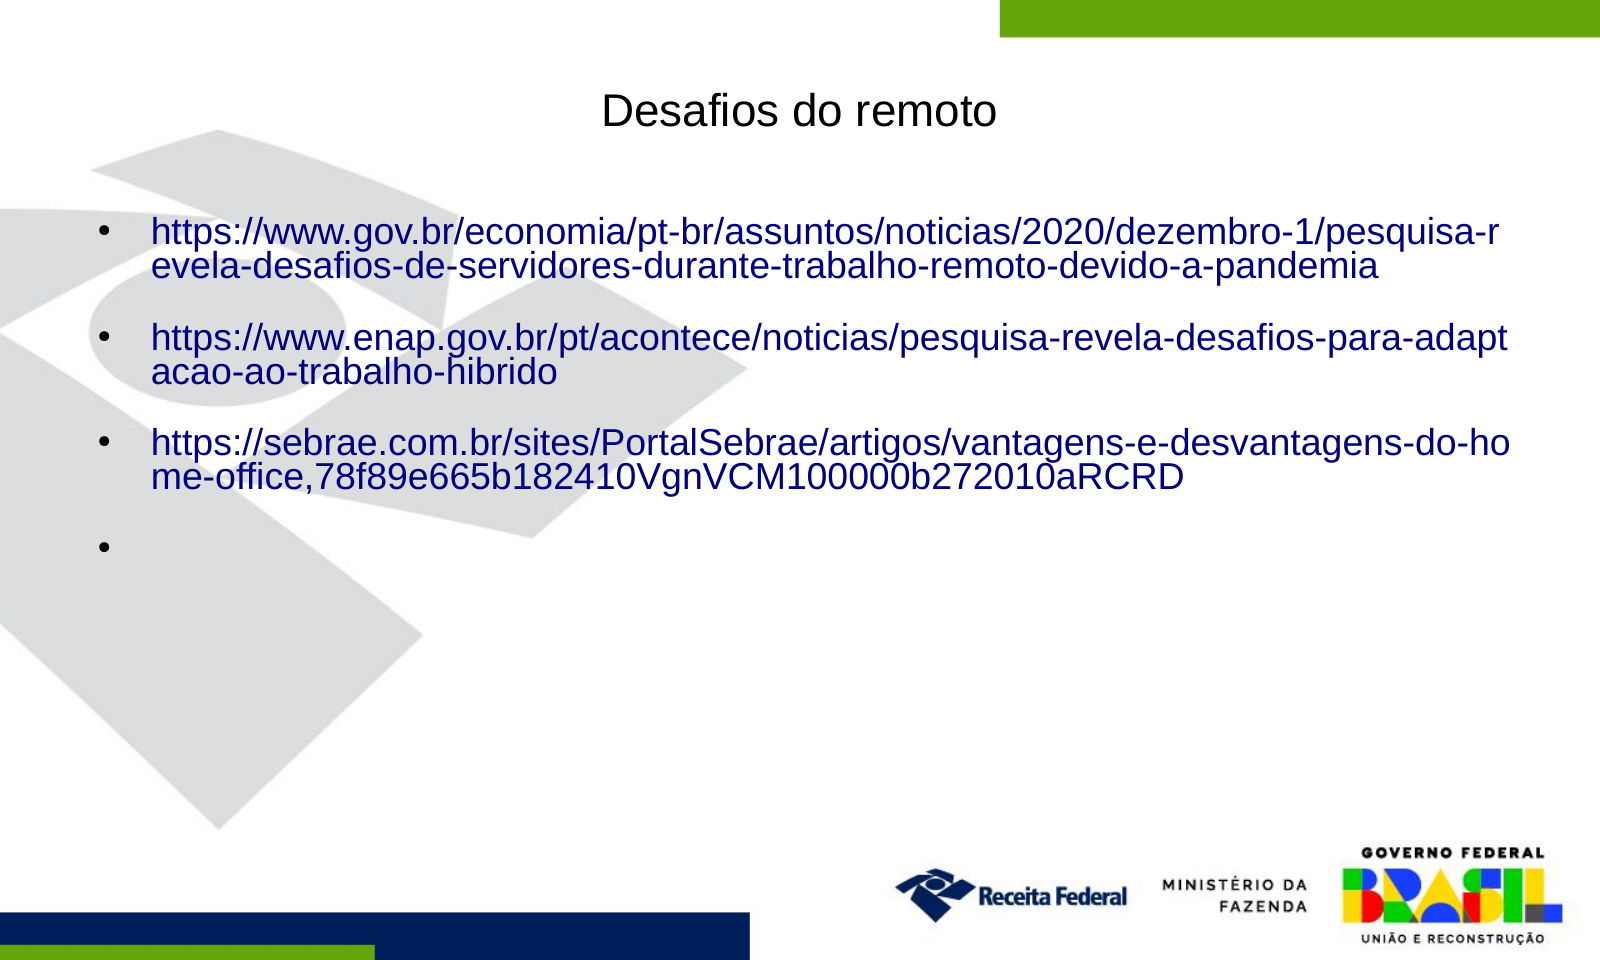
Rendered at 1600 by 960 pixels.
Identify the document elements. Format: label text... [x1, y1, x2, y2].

picture [0, 0, 1600, 960]
list https://www.gov.br/economia/pt-br/assuntos/noticias/2020/dezembro-1/pesquisa-revela-desafios-de-servidores-durante-trabalho-remoto-devido-a-pandemia https://www.enap.gov.br/pt/acontece/noticias/pesquisa-revela-desafios-para-adaptacao-ao-trabalho-hibrido https://sebrae.com.br/sites/PortalSebrae/artigos/vantagens-e-desvantagens-do-home-office,78f89e665b182410VgnVCM100000b272010aRCRD [79, 210, 1520, 734]
title Desafios do remoto [79, 35, 1520, 187]
